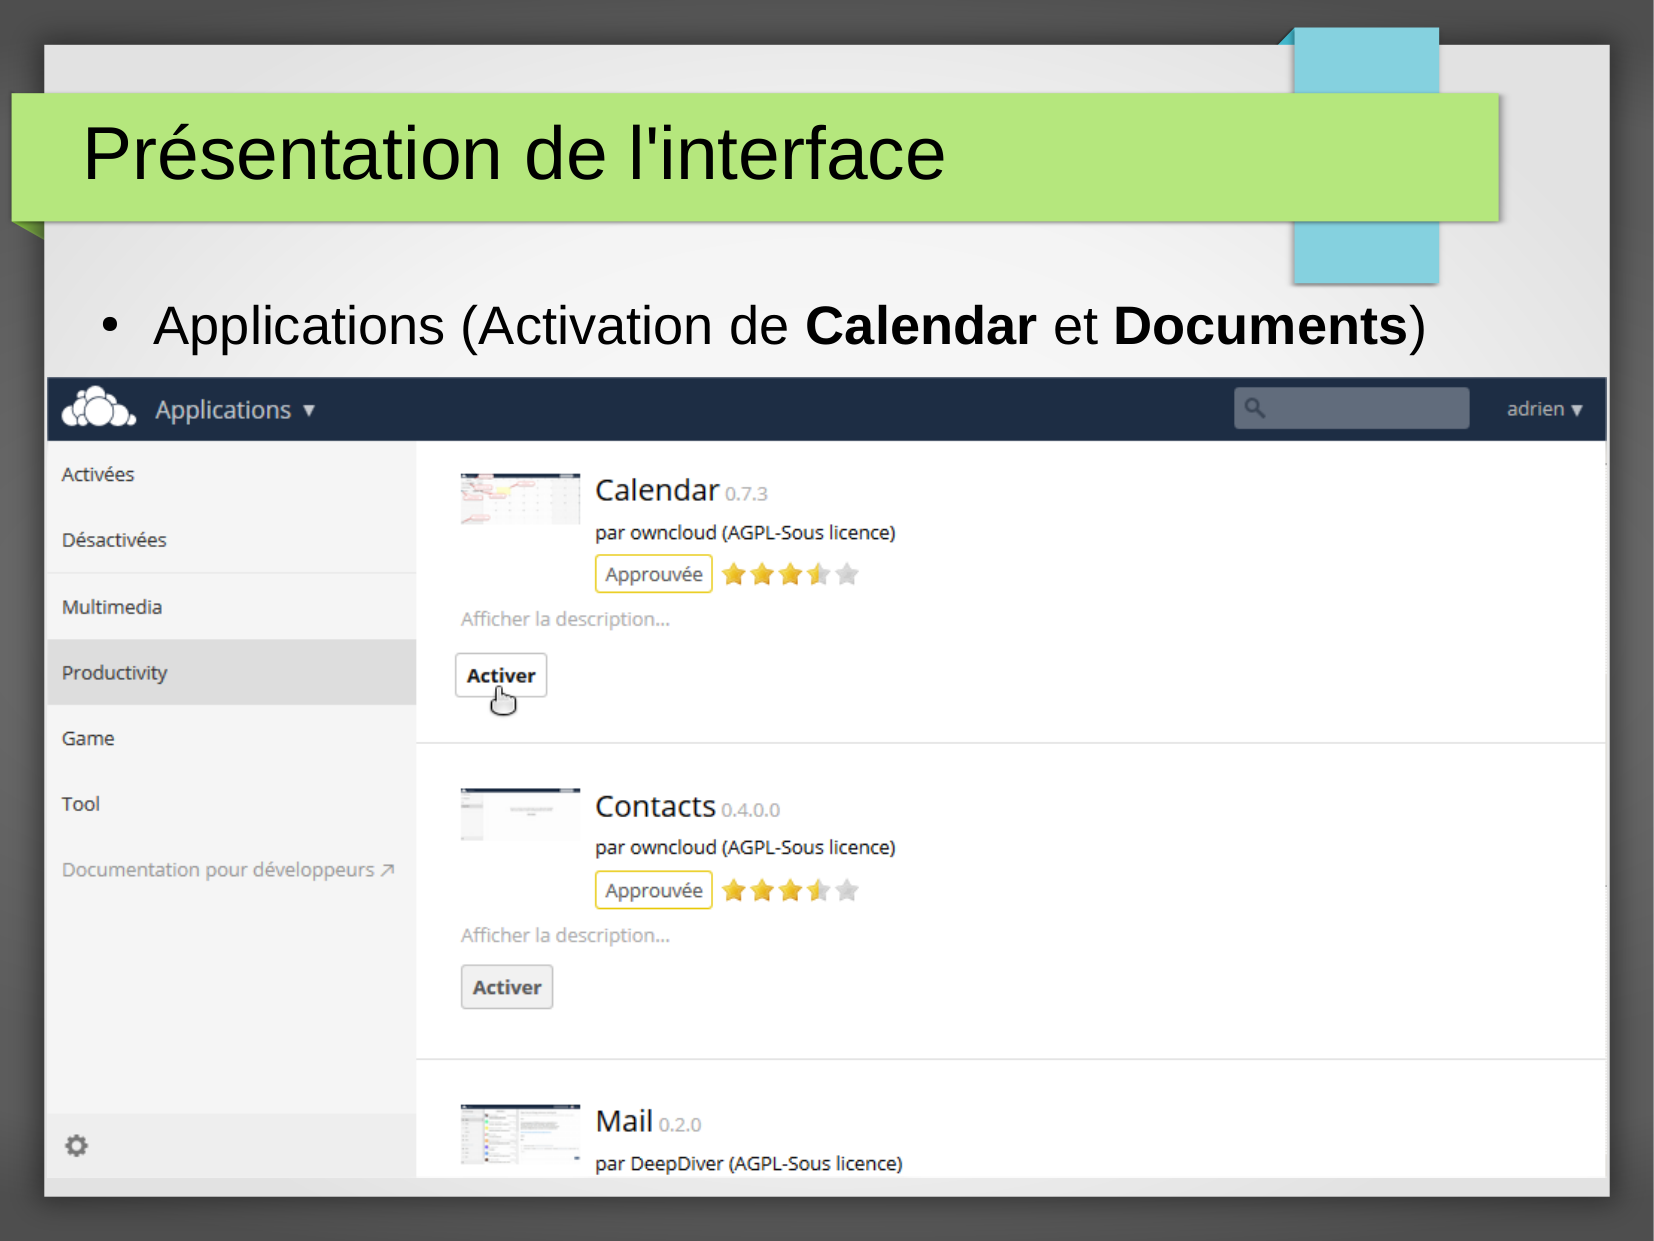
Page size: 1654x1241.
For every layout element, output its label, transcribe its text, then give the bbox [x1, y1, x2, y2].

title Présentation de l'interface [82, 94, 1264, 213]
list Applications (Activation de Calendar et Documents) [82, 295, 1571, 377]
picture [0, 0, 1654, 1241]
